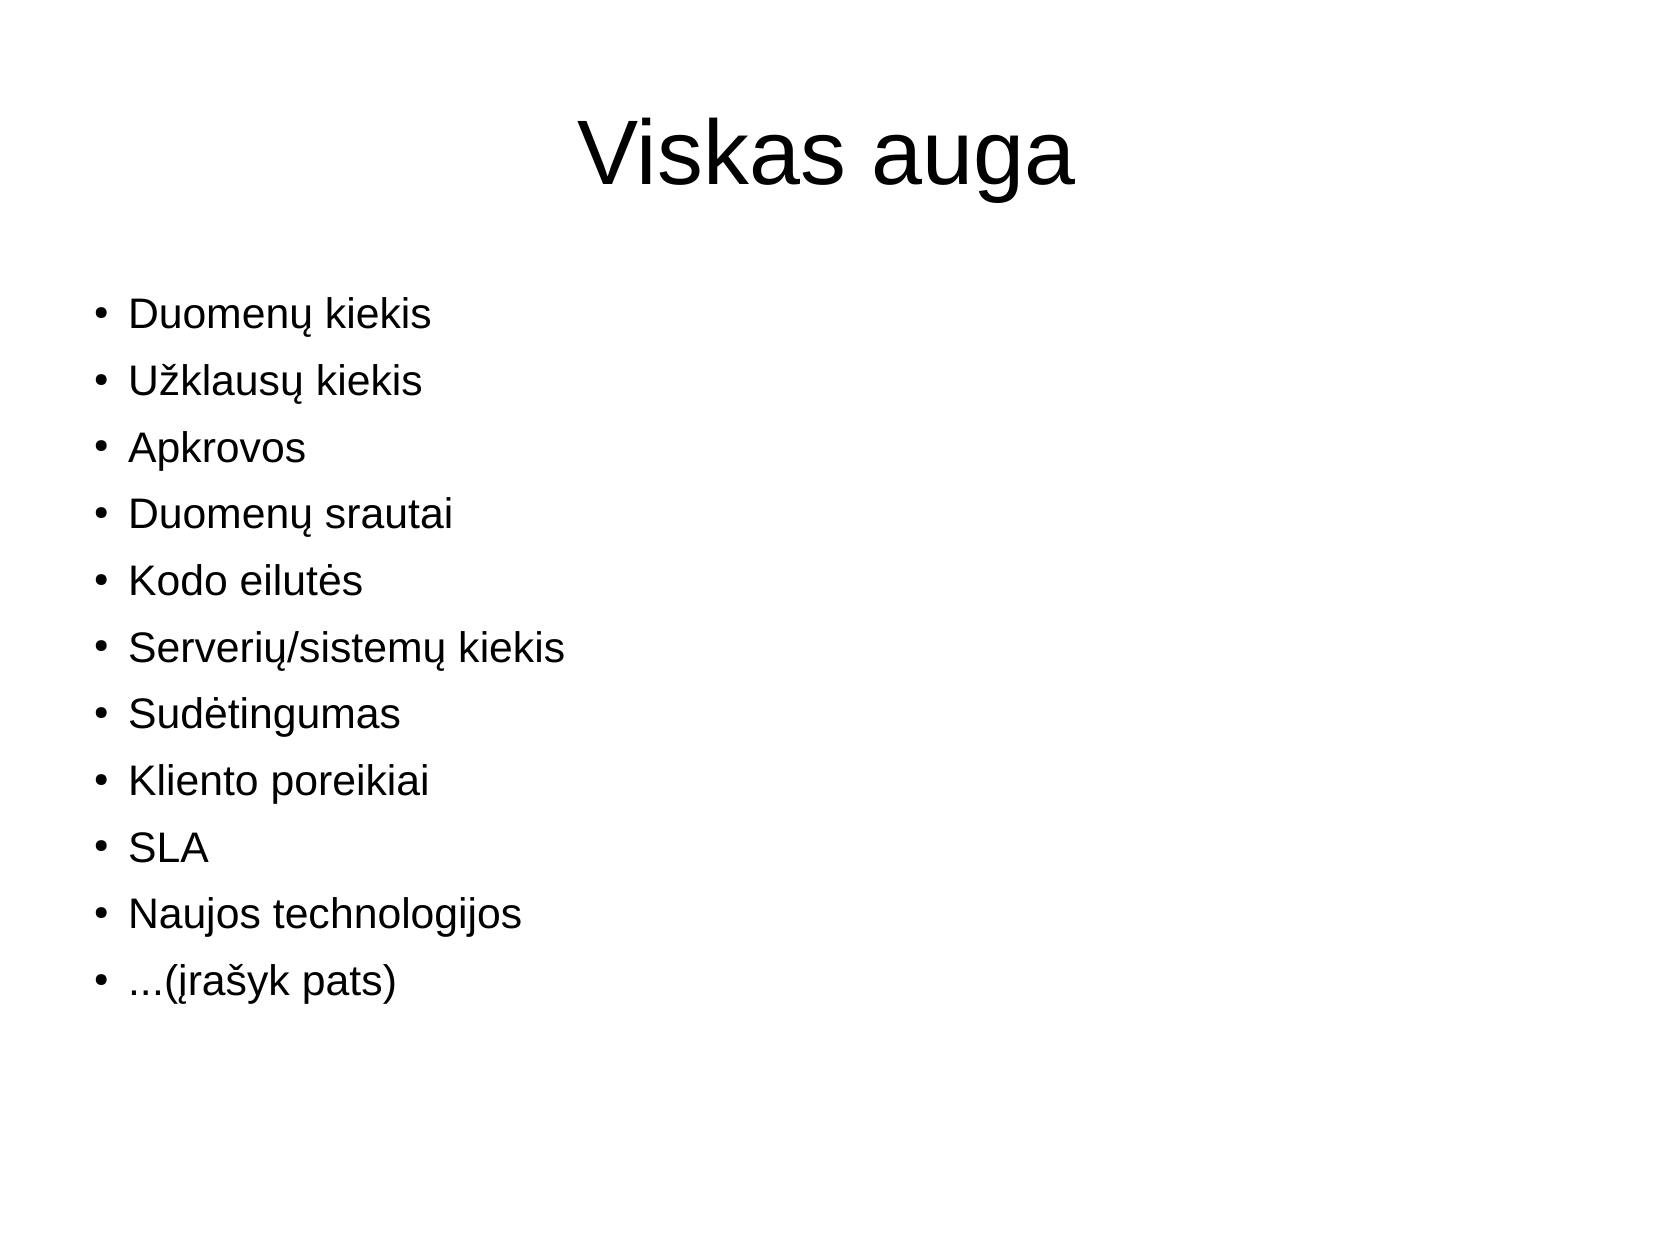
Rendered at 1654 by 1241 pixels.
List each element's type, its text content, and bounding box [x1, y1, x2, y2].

list Duomenų kiekis Užklausų kiekis Apkrovos Duomenų srautai Kodo eilutės Serverių/sistemų kiekis Sudėtingumas Kliento poreikiai SLA Naujos technologijos ...(įrašyk pats) [82, 290, 1571, 1010]
title Viskas auga [82, 49, 1571, 257]
